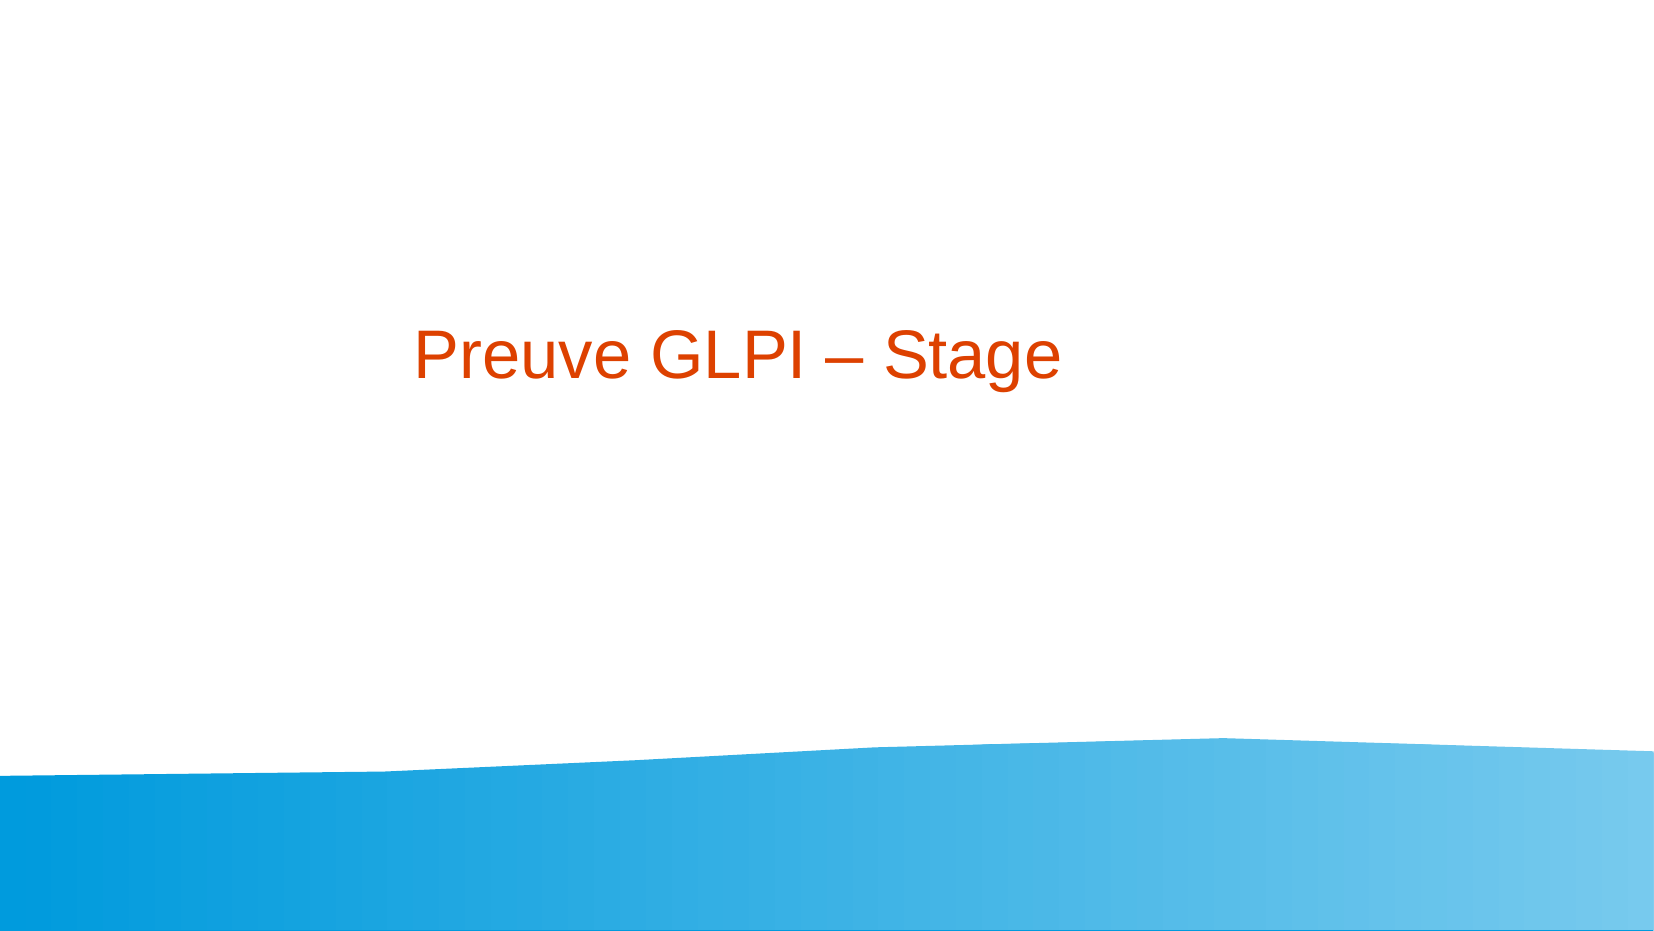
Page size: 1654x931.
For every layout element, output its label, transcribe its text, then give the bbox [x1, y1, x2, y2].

title Preuve GLPI – Stage [0, 265, 1477, 443]
